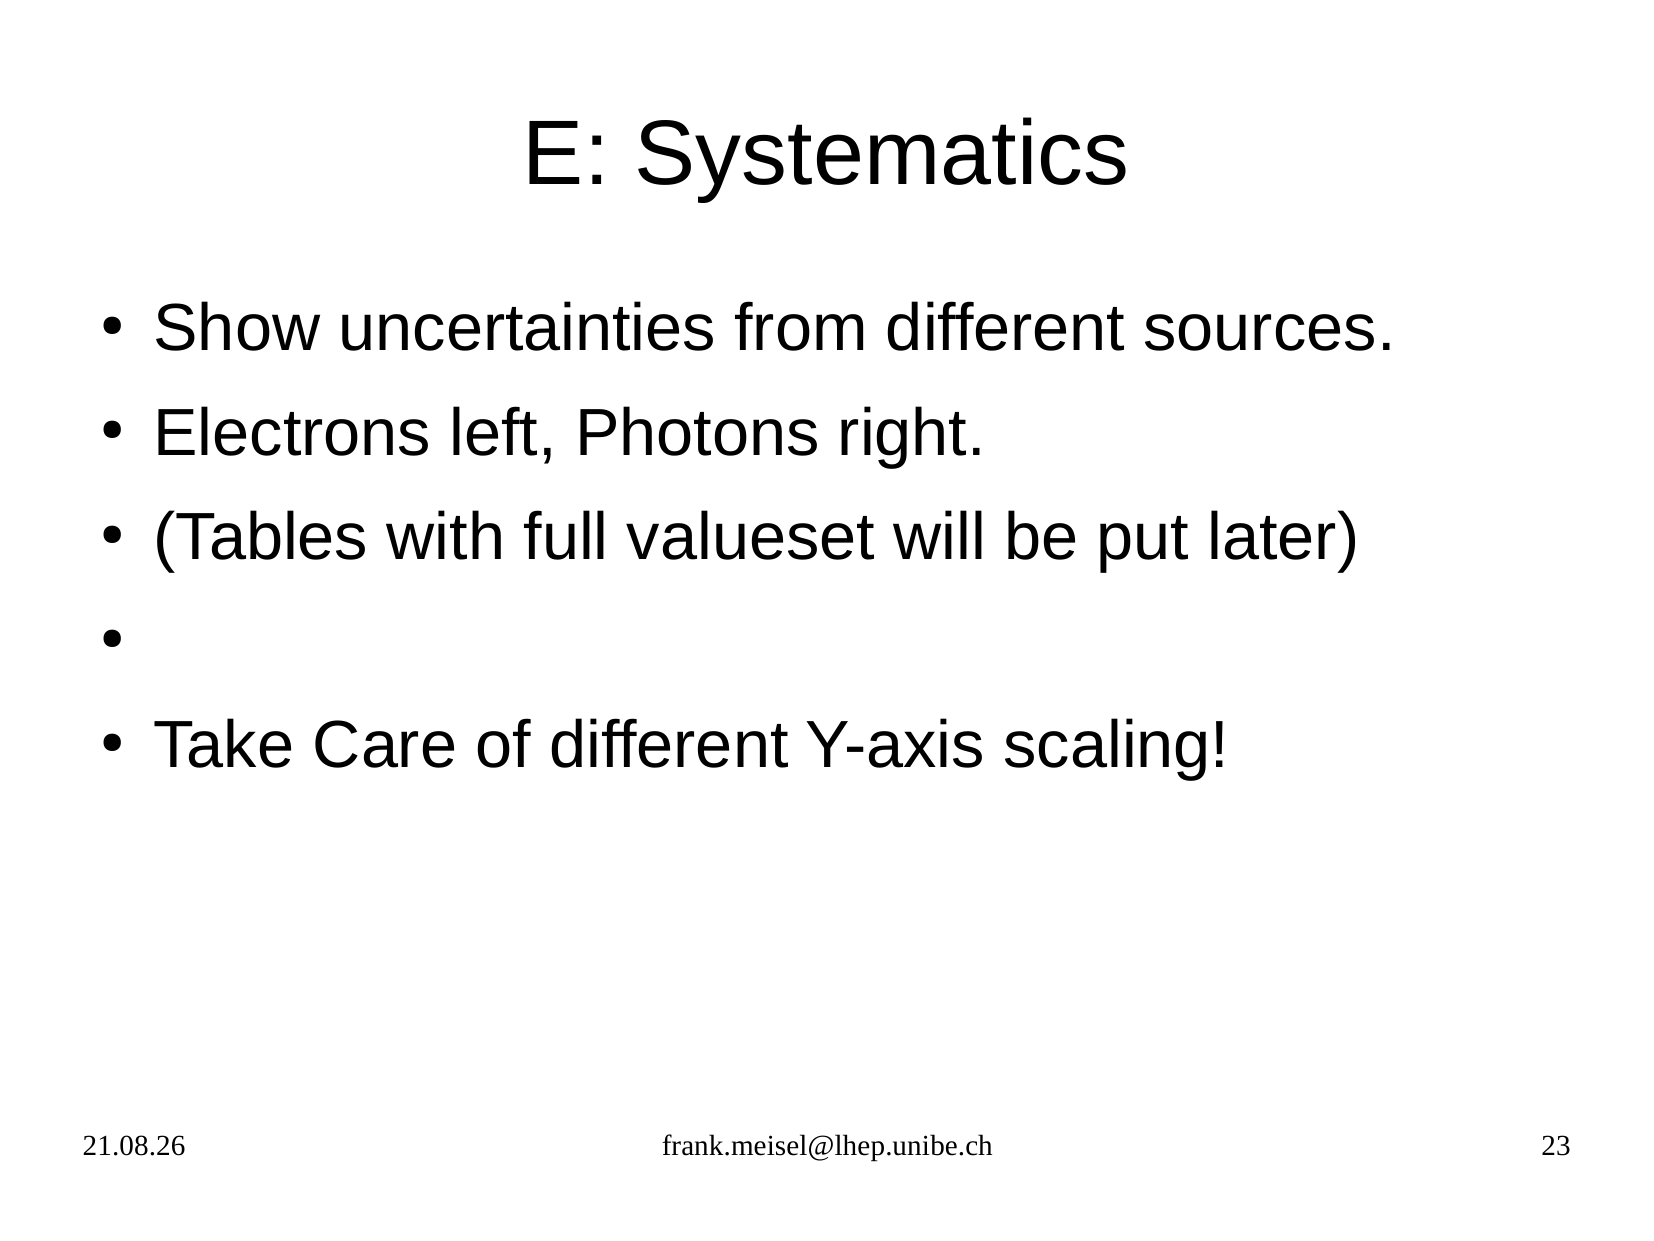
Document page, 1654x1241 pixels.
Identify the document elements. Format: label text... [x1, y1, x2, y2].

title E: Systematics [82, 56, 1571, 250]
list Show uncertainties from different sources. Electrons left, Photons right. (Tables with full valueset will be put later) Take Care of different Y-axis scaling! [82, 290, 1571, 1109]
